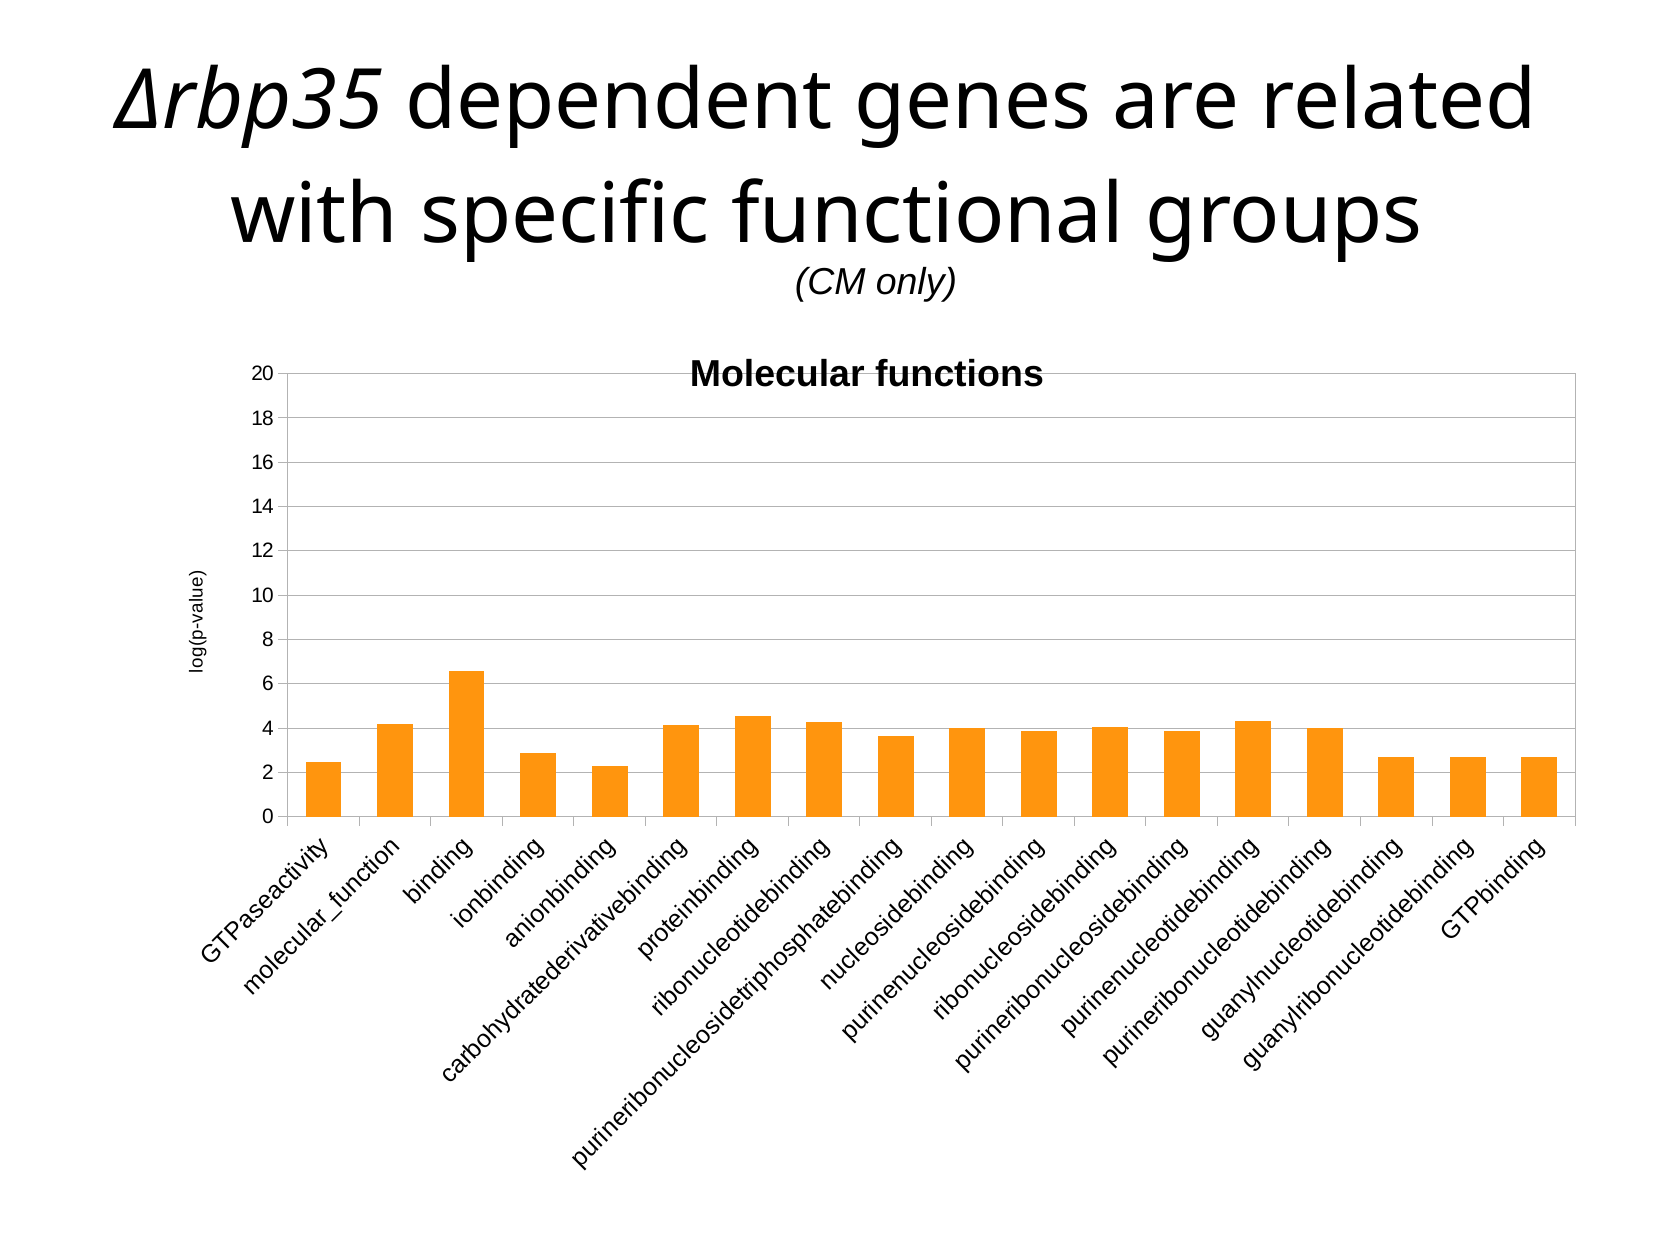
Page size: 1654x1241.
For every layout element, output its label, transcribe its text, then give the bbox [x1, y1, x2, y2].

text_box Molecular functions [675, 345, 1060, 402]
chart [105, 345, 1606, 1189]
title Δrbp35 dependent genes are related with specific functional groups [82, 49, 1571, 257]
text_box (CM only) [780, 253, 972, 311]
